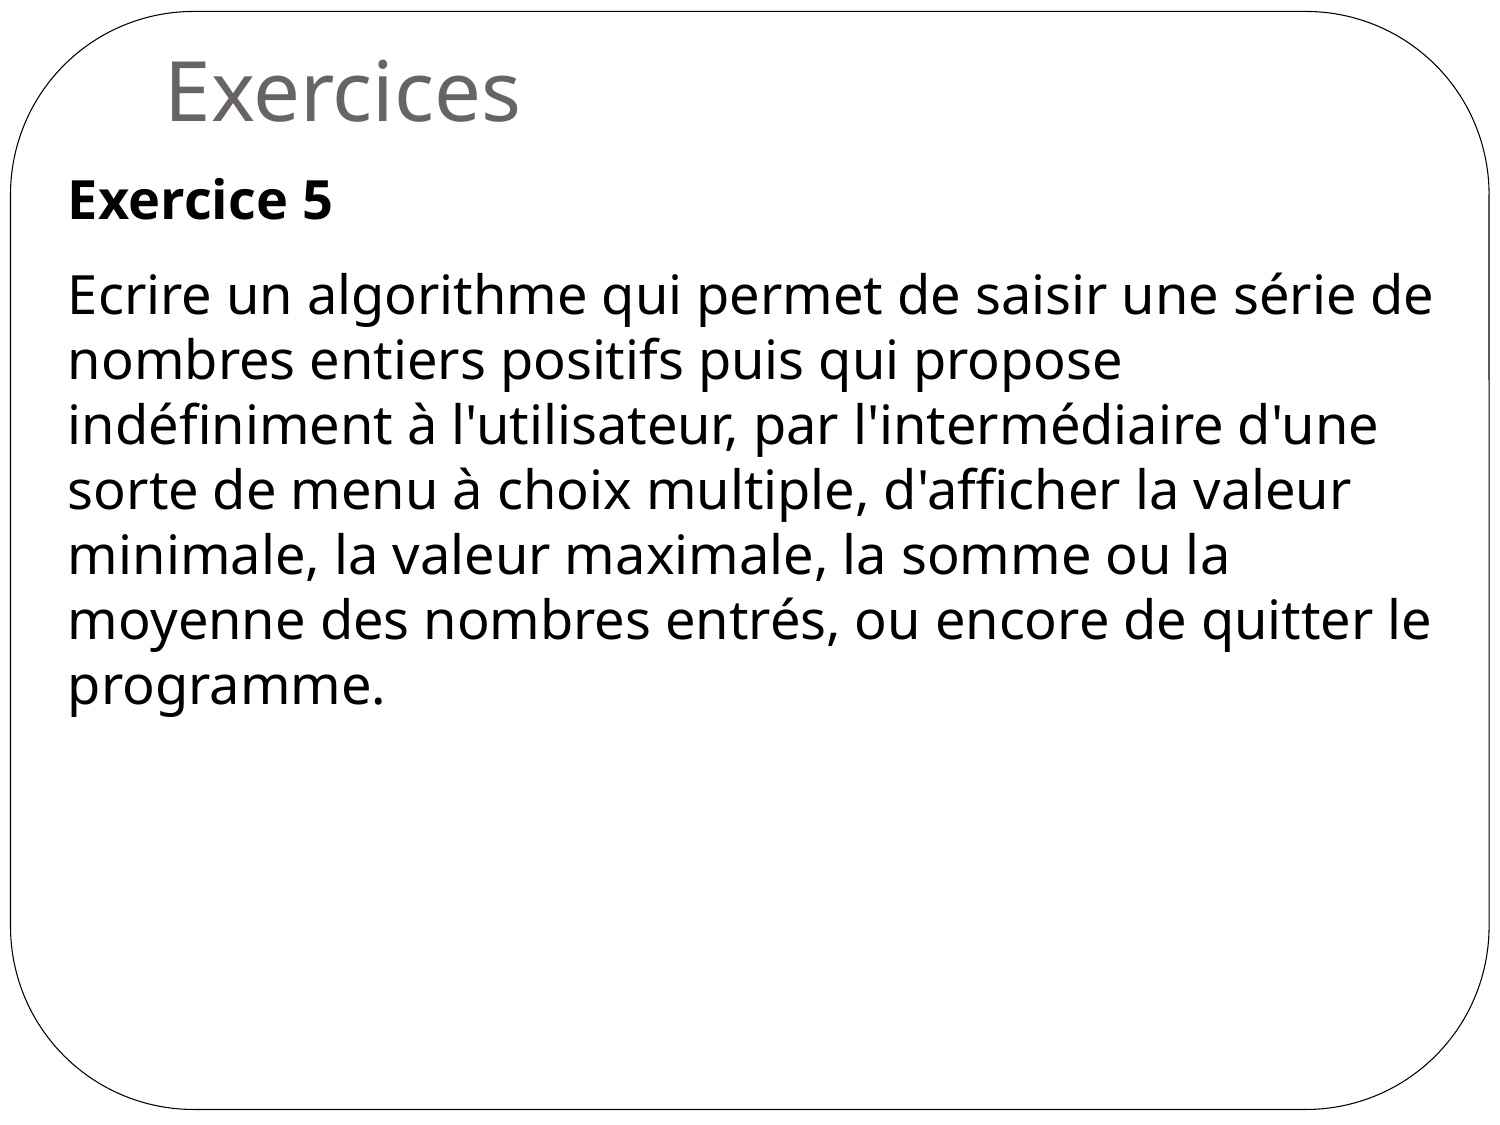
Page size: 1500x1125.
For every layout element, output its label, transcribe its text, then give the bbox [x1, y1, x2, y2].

list Exercice 5 Ecrire un algorithme qui permet de saisir une série de nombres entiers positifs puis qui propose indéfiniment à l'utilisateur, par l'intermédiaire d'une sorte de menu à choix multiple, d'afficher la valeur minimale, la valeur maximale, la somme ou la moyenne des nombres entrés, ou encore de quitter le programme. [53, 158, 1459, 1094]
title Exercices [150, 30, 1425, 158]
